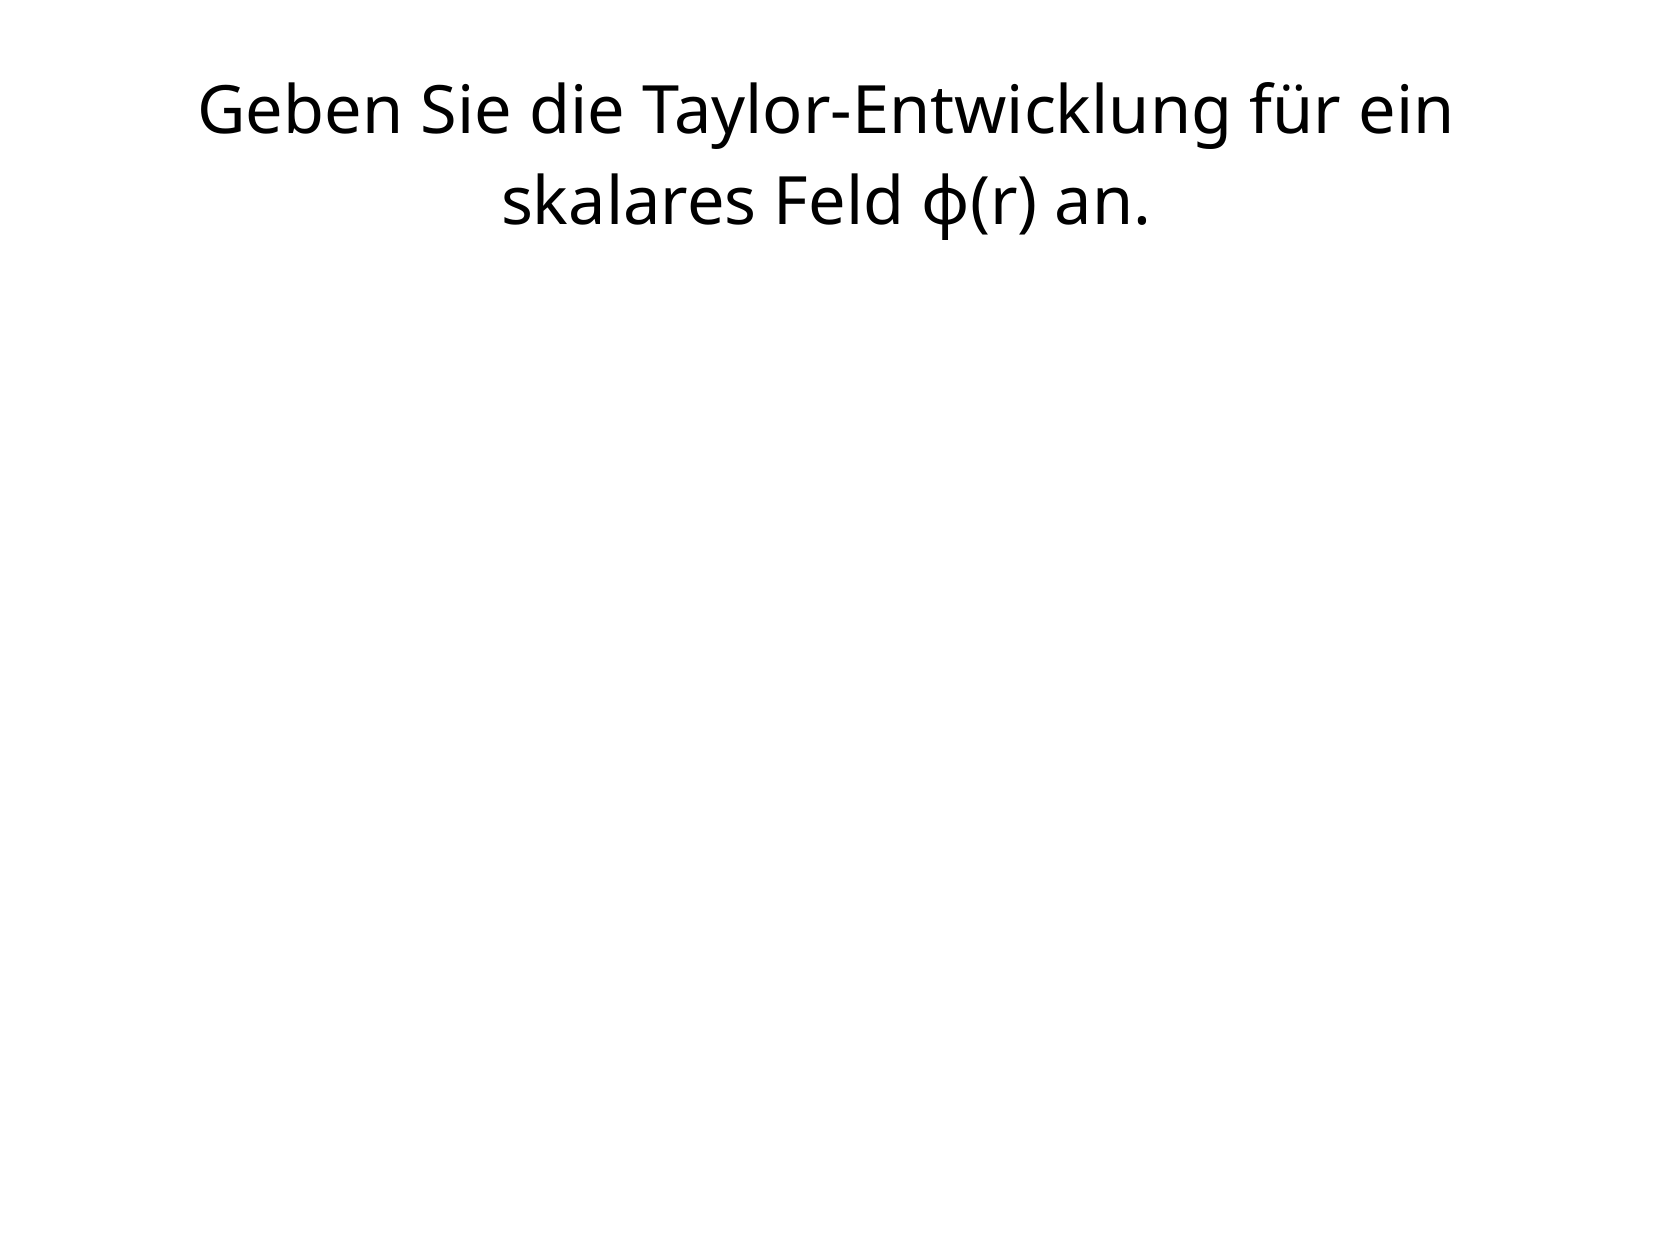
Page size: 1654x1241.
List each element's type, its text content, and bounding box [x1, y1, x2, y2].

title Geben Sie die Taylor-Entwicklung für ein skalares Feld ϕ(r) an. [82, 49, 1571, 257]
